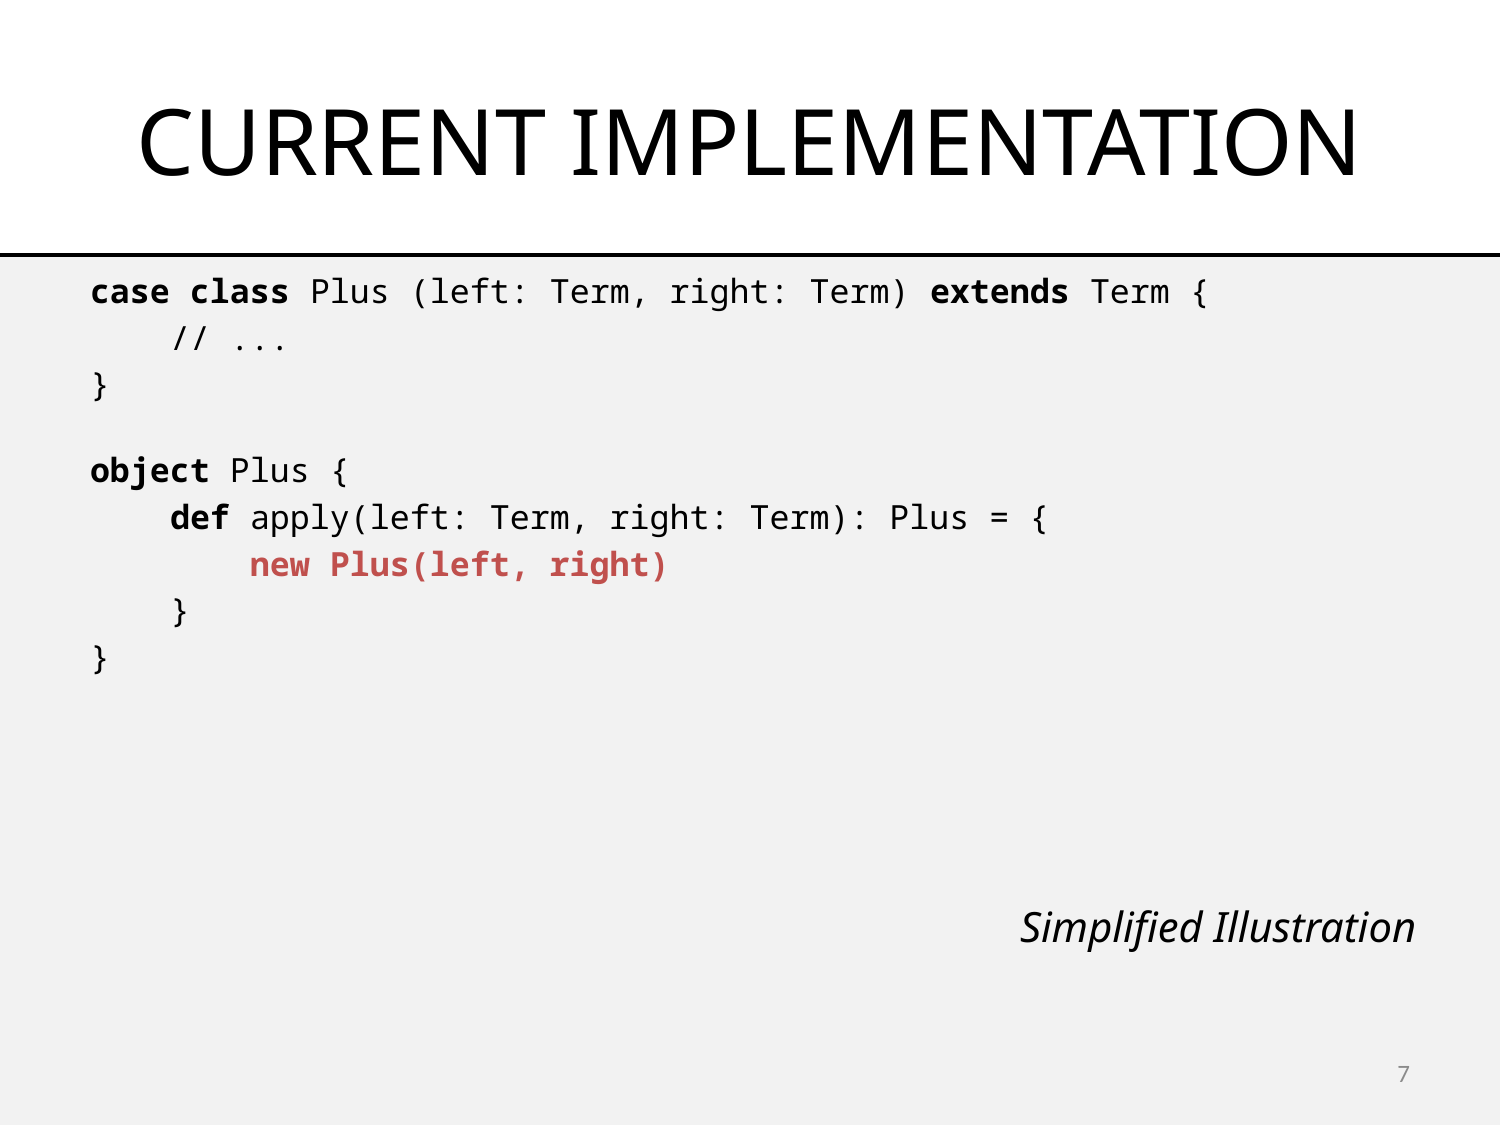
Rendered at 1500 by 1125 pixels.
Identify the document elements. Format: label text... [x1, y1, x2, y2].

list case class Plus (left: Term, right: Term) extends Term { // ... } object Plus { def apply(left: Term, right: Term): Plus = { new Plus(left, right) } } [75, 262, 1425, 1005]
list Simplified Illustration [891, 893, 1432, 1008]
slide_number <number> [1074, 1042, 1425, 1103]
title CURRENT IMPLEMENTATION [75, 45, 1425, 233]
